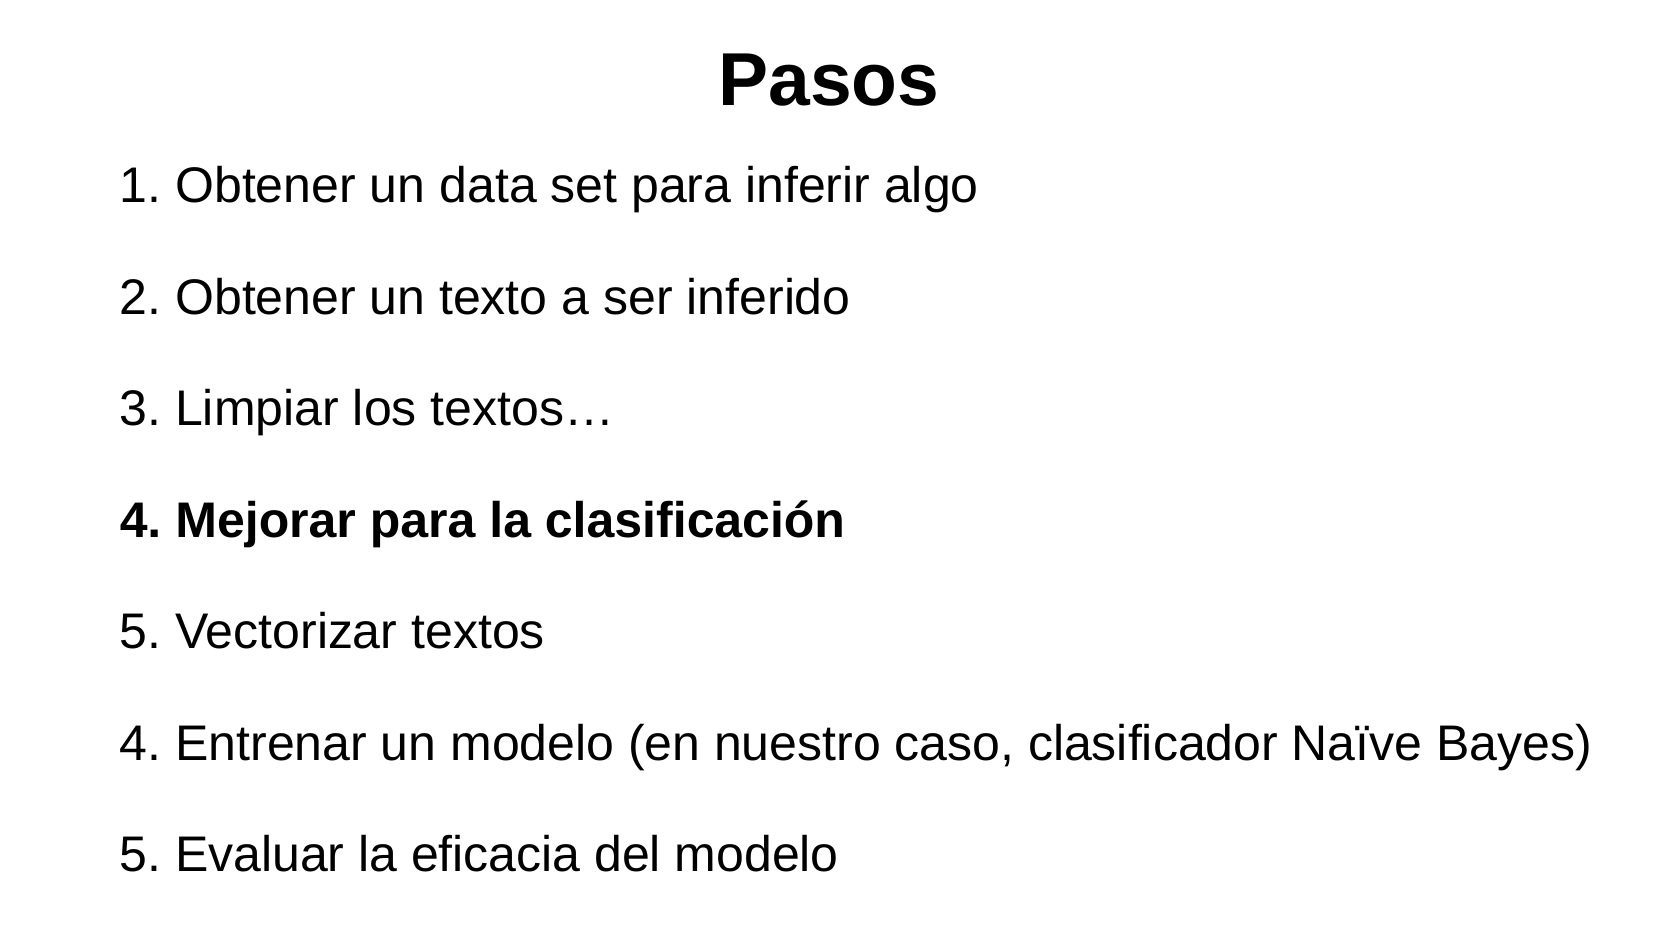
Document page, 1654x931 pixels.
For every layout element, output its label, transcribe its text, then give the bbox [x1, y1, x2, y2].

text_box Pasos [703, 30, 1246, 139]
text_box 1. Obtener un data set para inferir algo 2. Obtener un texto a ser inferido 3. Limpiar los textos… 4. Mejorar para la clasificación 5. Vectorizar textos 4. Entrenar un modelo (en nuestro caso, clasificador Naïve Bayes) 5. Evaluar la eficacia del modelo 6. ¡Predecir! [105, 150, 1621, 871]
